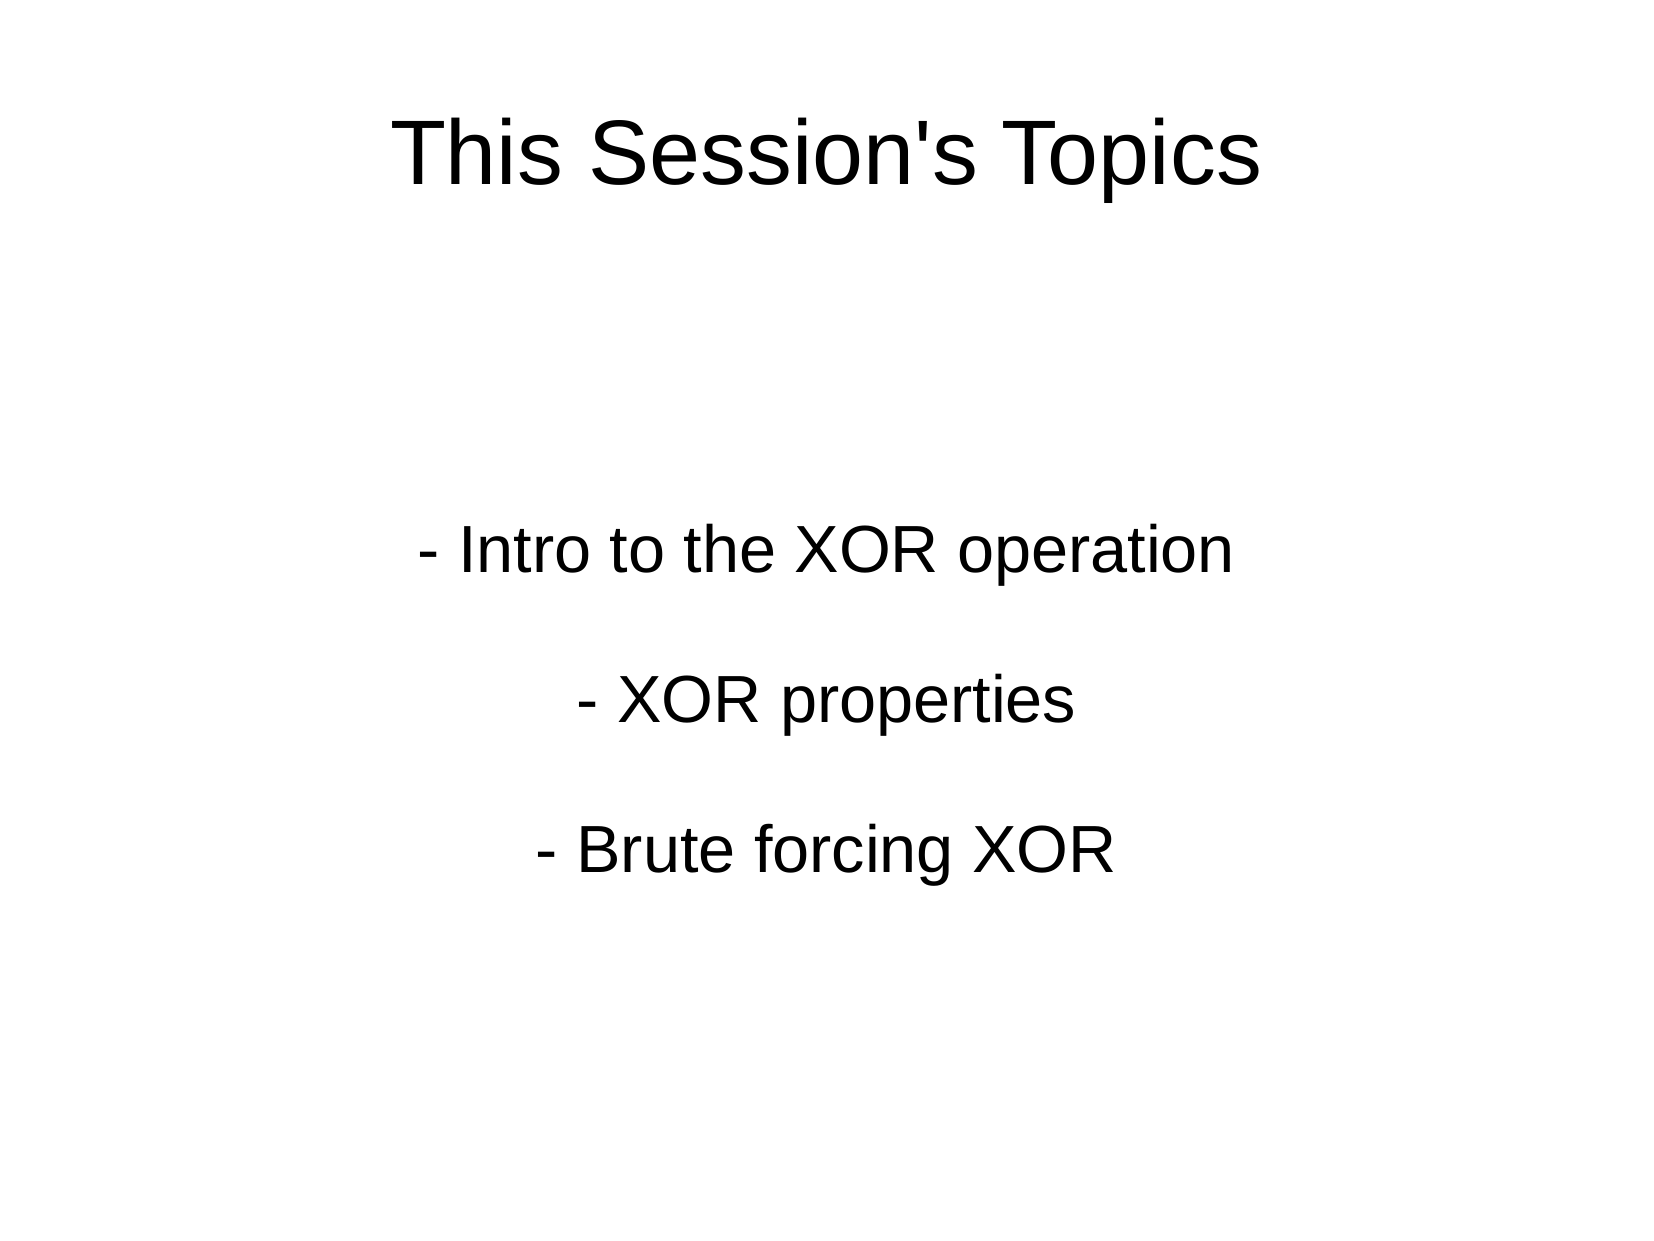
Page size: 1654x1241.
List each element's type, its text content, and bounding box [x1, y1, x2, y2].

subtitle - Intro to the XOR operation - XOR properties - Brute forcing XOR [82, 290, 1571, 1109]
title This Session's Topics [82, 49, 1571, 257]
